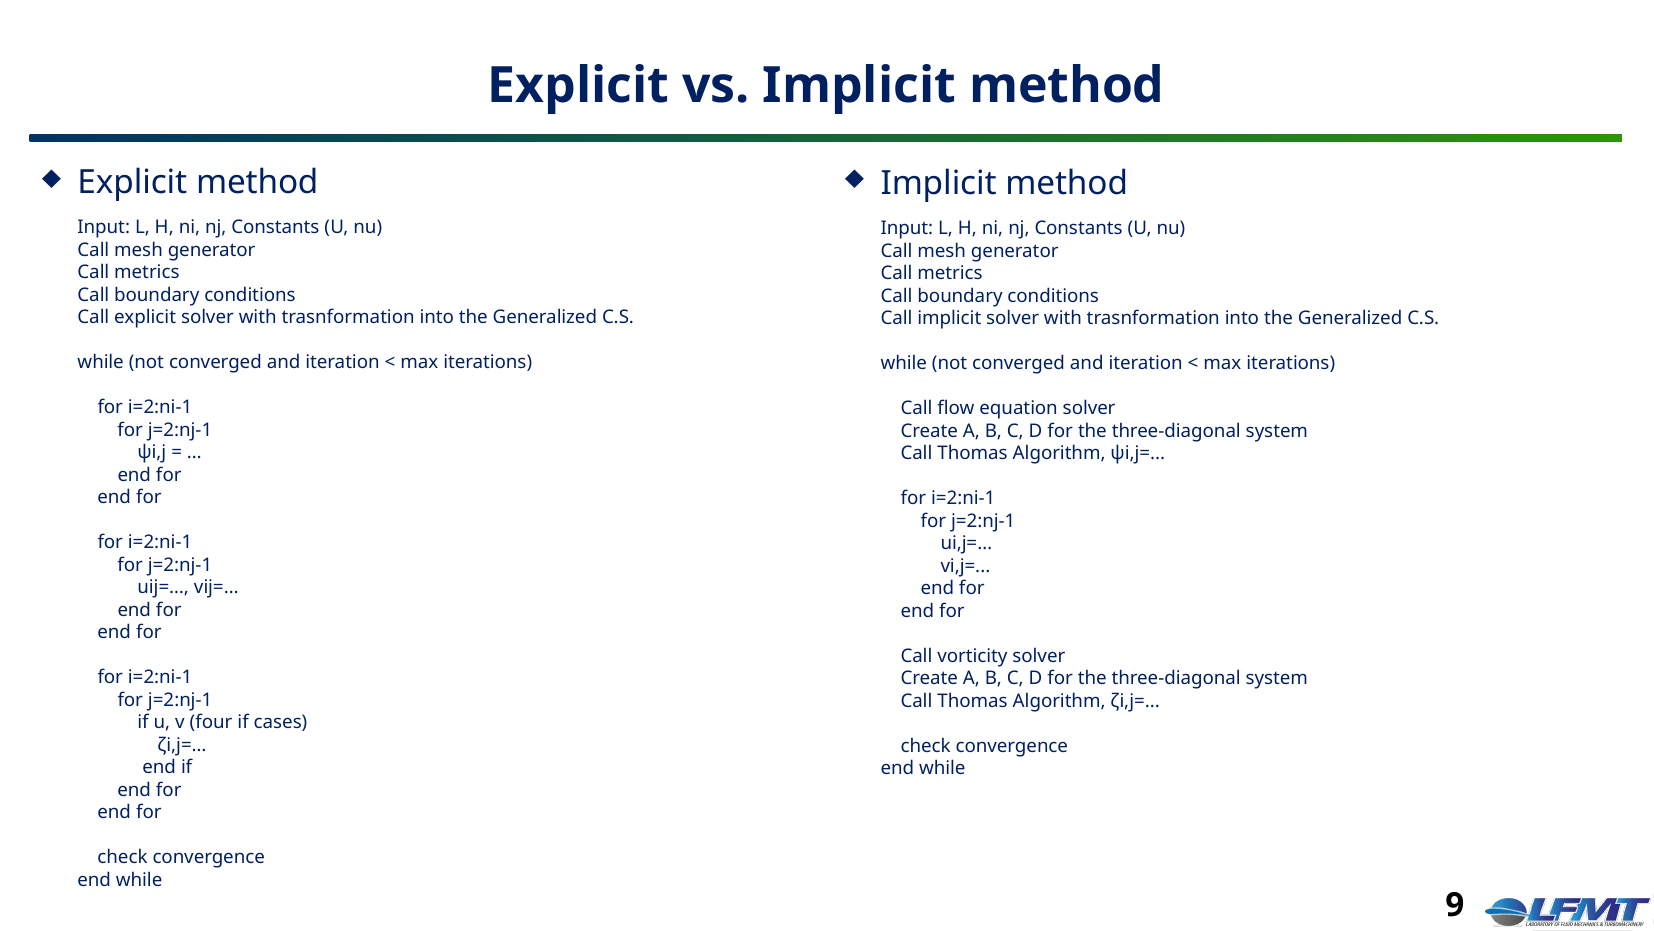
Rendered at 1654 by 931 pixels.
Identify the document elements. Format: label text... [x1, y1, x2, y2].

title Explicit vs. Implicit method [28, 34, 1625, 130]
text_box Implicit method Input: L, H, ni, nj, Constants (U, nu) Call mesh generator Call metrics Call boundary conditions Call implicit solver with trasnformation into the Generalized C.S. while (not converged and iteration < max iterations) Call flow equation solver Create A, B, C, D for the three-diagonal system Call Thomas Algorithm, ψi,j=... for i=2:ni-1 for j=2:nj-1 ui,j=… vi,j=... end for end for Call vorticity solver Create A, B, C, D for the three-diagonal system Call Thomas Algorithm, ζi,j=... check convergence end while [830, 153, 1619, 831]
text_box [1525, 886, 1654, 931]
picture [1485, 893, 1651, 931]
slide_number <αριθμός> [1093, 880, 1480, 931]
text_box Explicit method Input: L, H, ni, nj, Constants (U, nu) Call mesh generator Call metrics Call boundary conditions Call explicit solver with trasnformation into the Generalized C.S. while (not converged and iteration < max iterations) for i=2:ni-1 for j=2:nj-1 ψi,j = … end for end for for i=2:ni-1 for j=2:nj-1 uij=…, vij=… end for end for for i=2:ni-1 for j=2:nj-1 if u, v (four if cases) ζi,j=… end if end for end for check convergence end while [27, 152, 815, 931]
